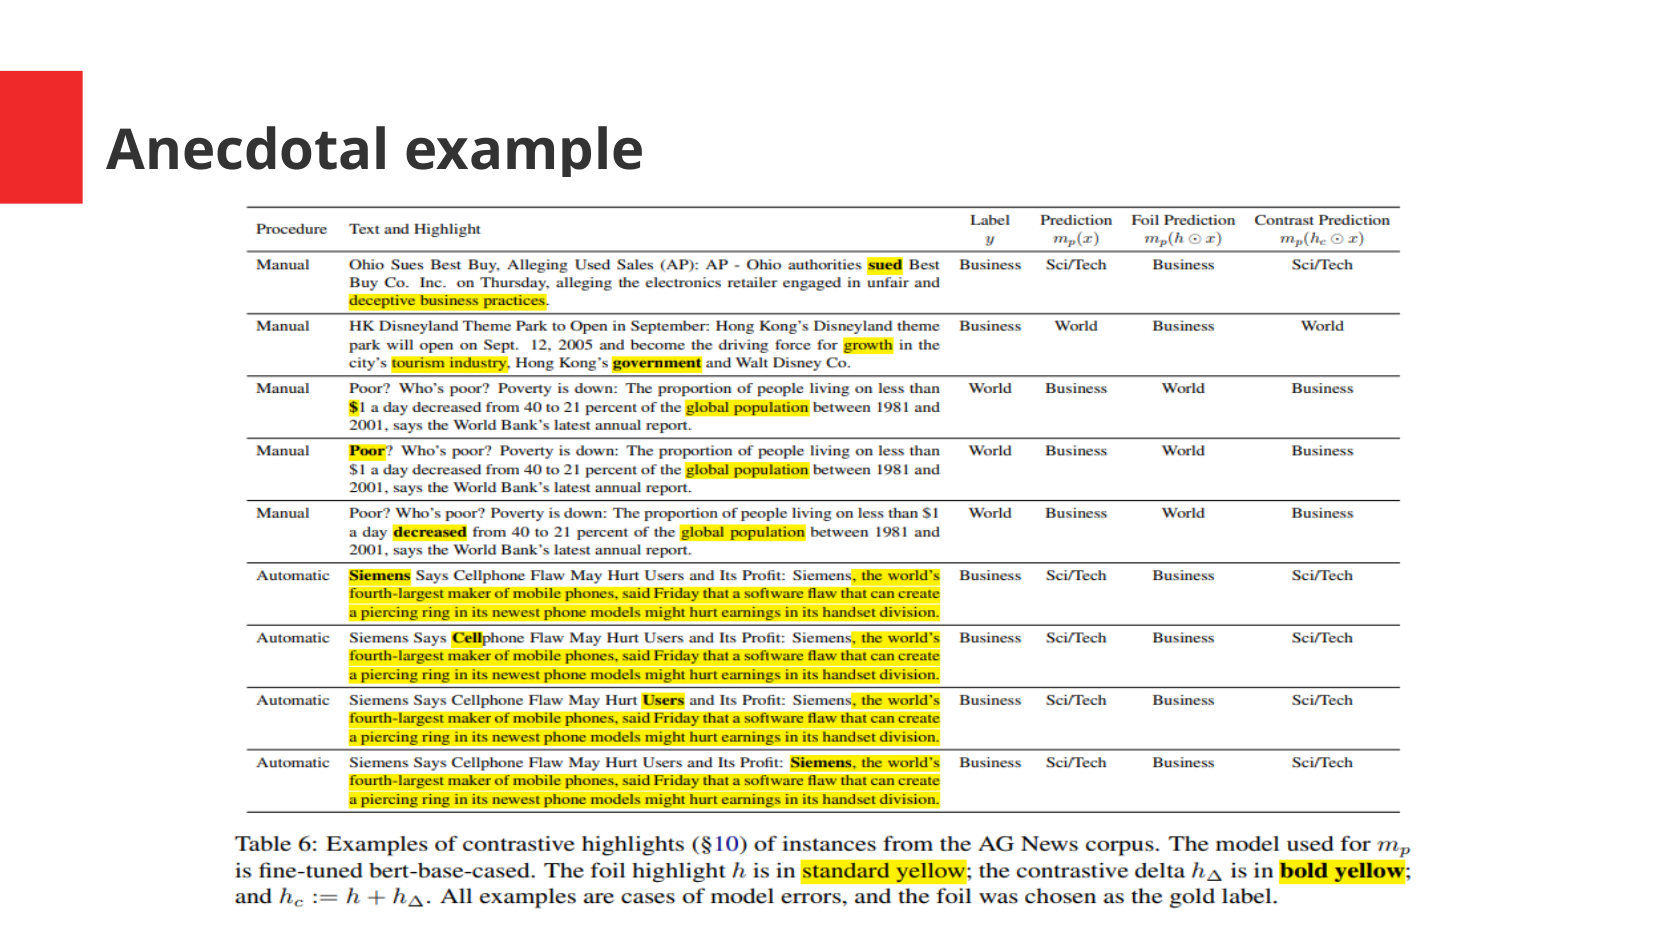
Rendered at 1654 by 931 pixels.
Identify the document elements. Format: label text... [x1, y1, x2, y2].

picture [200, 177, 1436, 931]
title Anecdotal example [106, 59, 1512, 237]
